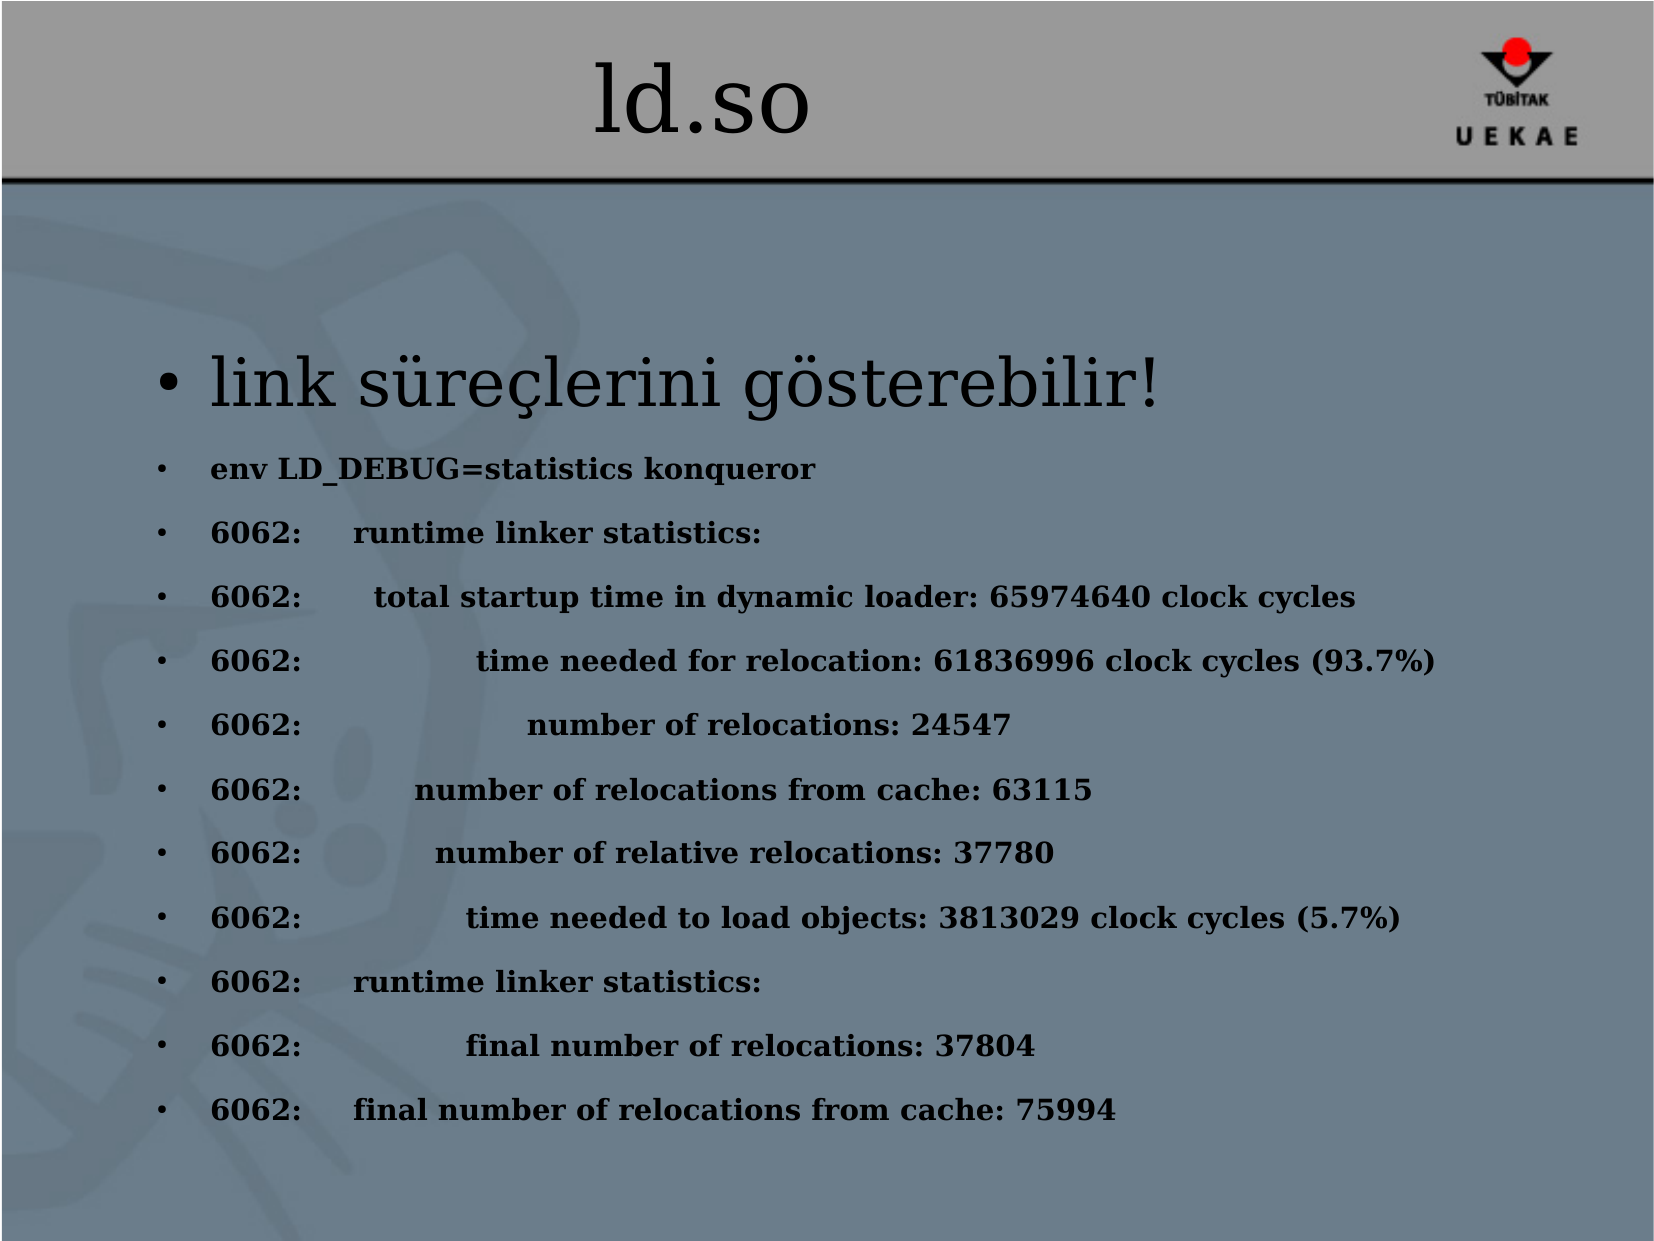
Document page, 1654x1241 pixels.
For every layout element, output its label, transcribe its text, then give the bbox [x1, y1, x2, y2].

list link süreçlerini gösterebilir! env LD_DEBUG=statistics konqueror 6062: runtime linker statistics: 6062: total startup time in dynamic loader: 65974640 clock cycles 6062: time needed for relocation: 61836996 clock cycles (93.7%) 6062: number of relocations: 24547 6062: number of relocations from cache: 63115 6062: number of relative relocations: 37780 6062: time needed to load objects: 3813029 clock cycles (5.7%) 6062: runtime linker statistics: 6062: final number of relocations: 37804 6062: final number of relocations from cache: 75994 [121, 344, 1534, 1128]
title ld.so [0, 0, 1410, 204]
picture [1, 1, 1654, 1241]
